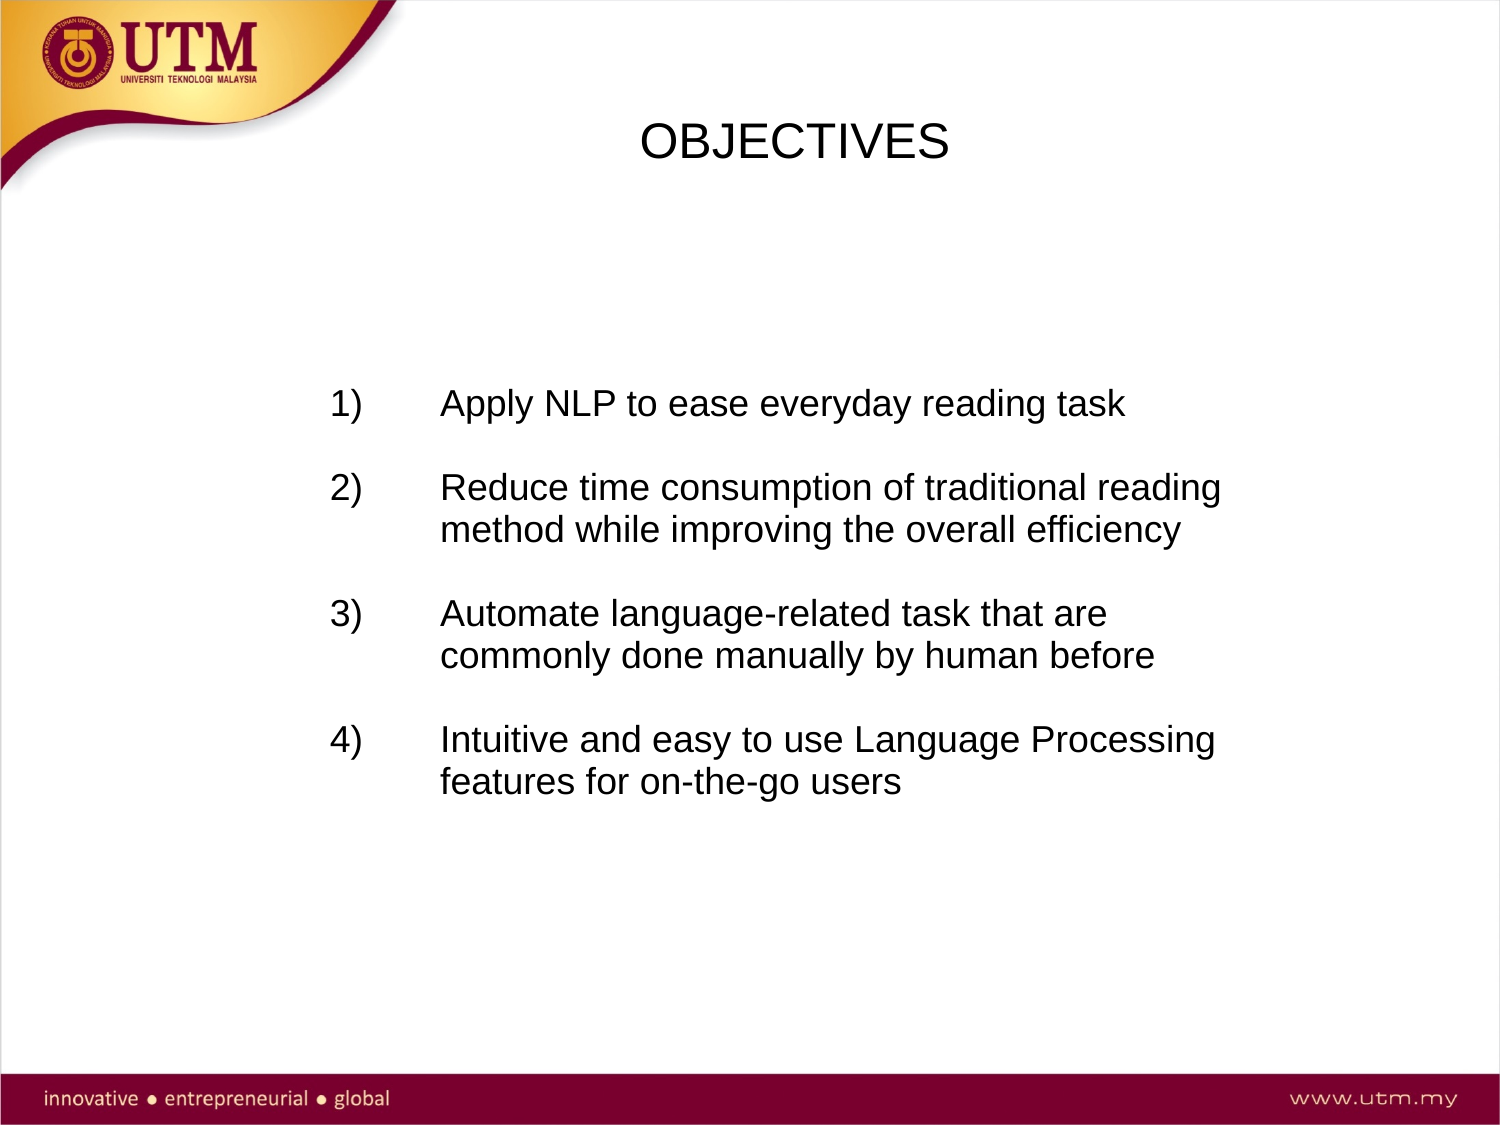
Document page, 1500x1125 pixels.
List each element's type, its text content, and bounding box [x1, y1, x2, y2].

picture [0, 0, 1500, 1125]
text_box OBJECTIVES [390, 106, 1201, 177]
text_box Apply NLP to ease everyday reading task Reduce time consumption of traditional reading method while improving the overall efficiency Automate language-related task that are commonly done manually by human before Intuitive and easy to use Language Processing features for on-the-go users [315, 375, 1246, 811]
